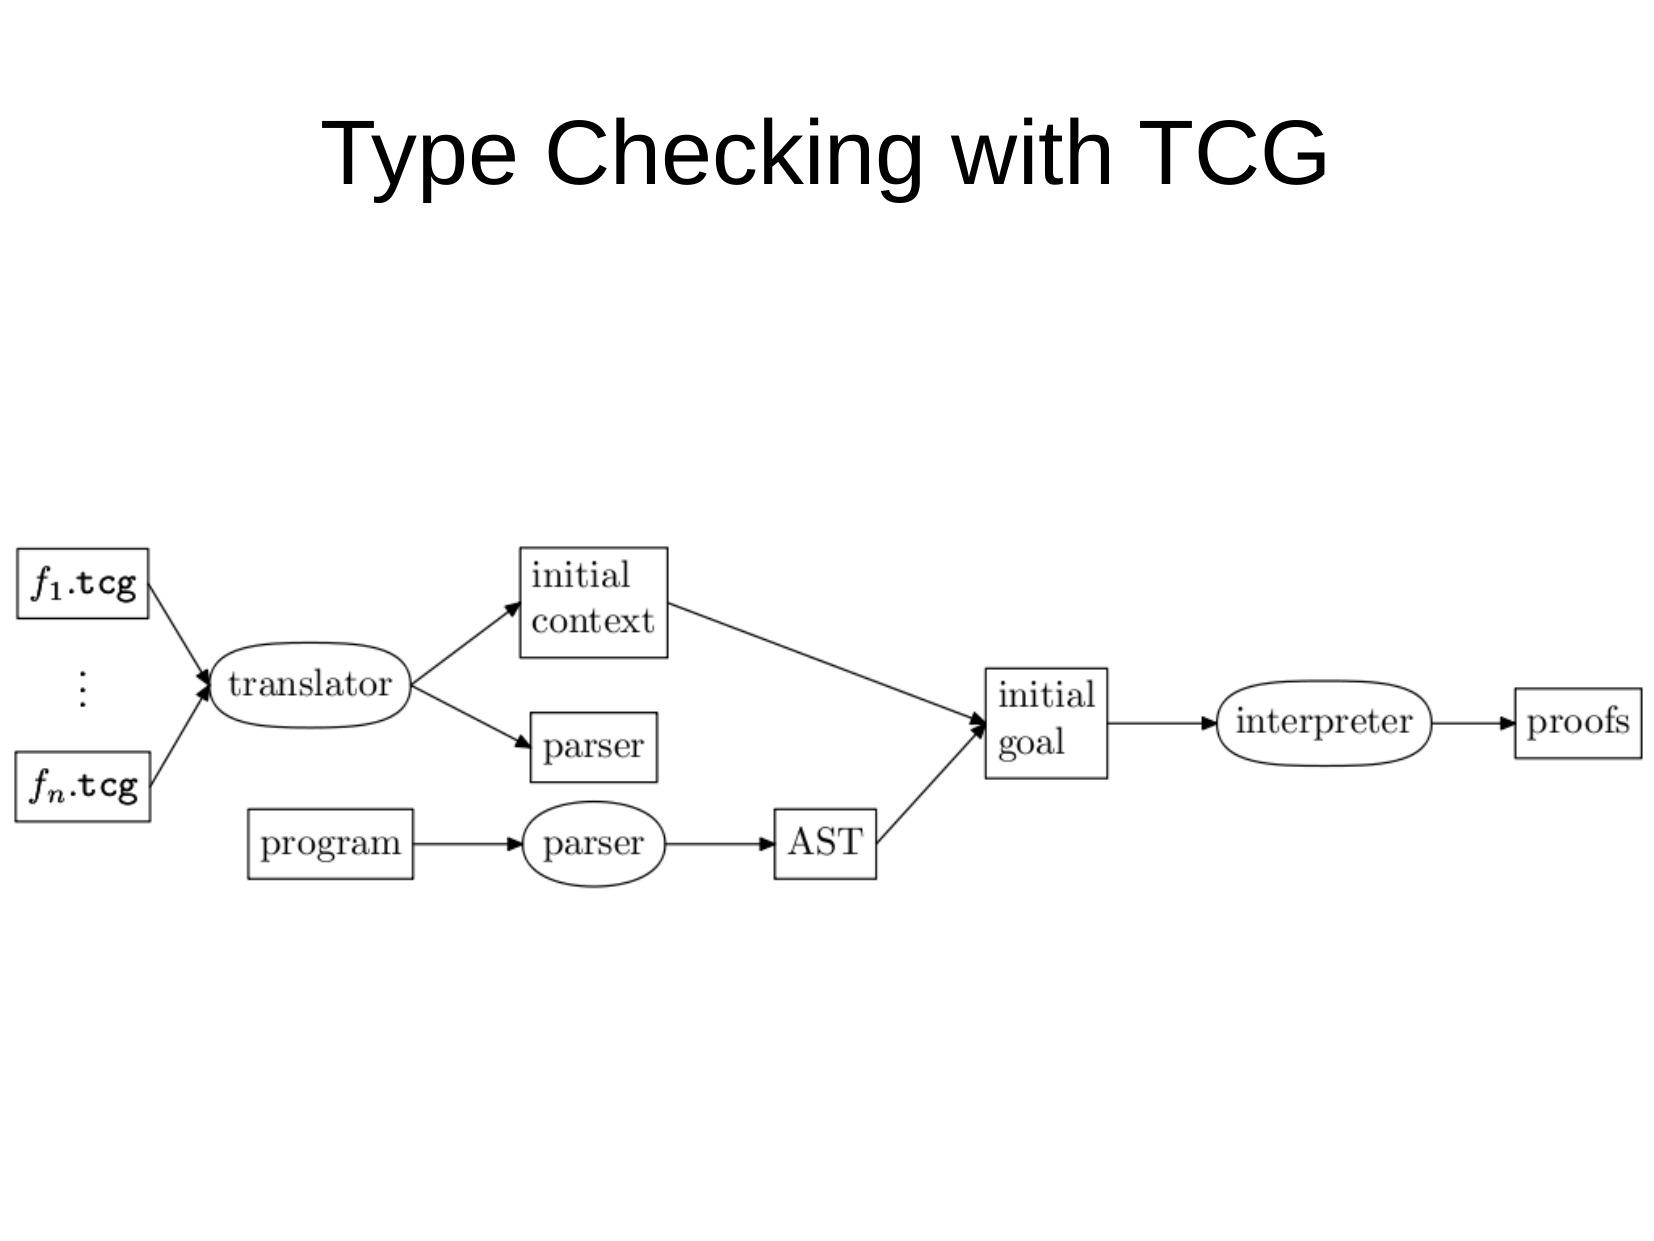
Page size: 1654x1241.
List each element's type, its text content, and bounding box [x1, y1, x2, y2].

title Type Checking with TCG [82, 56, 1571, 250]
picture [5, 503, 1654, 916]
